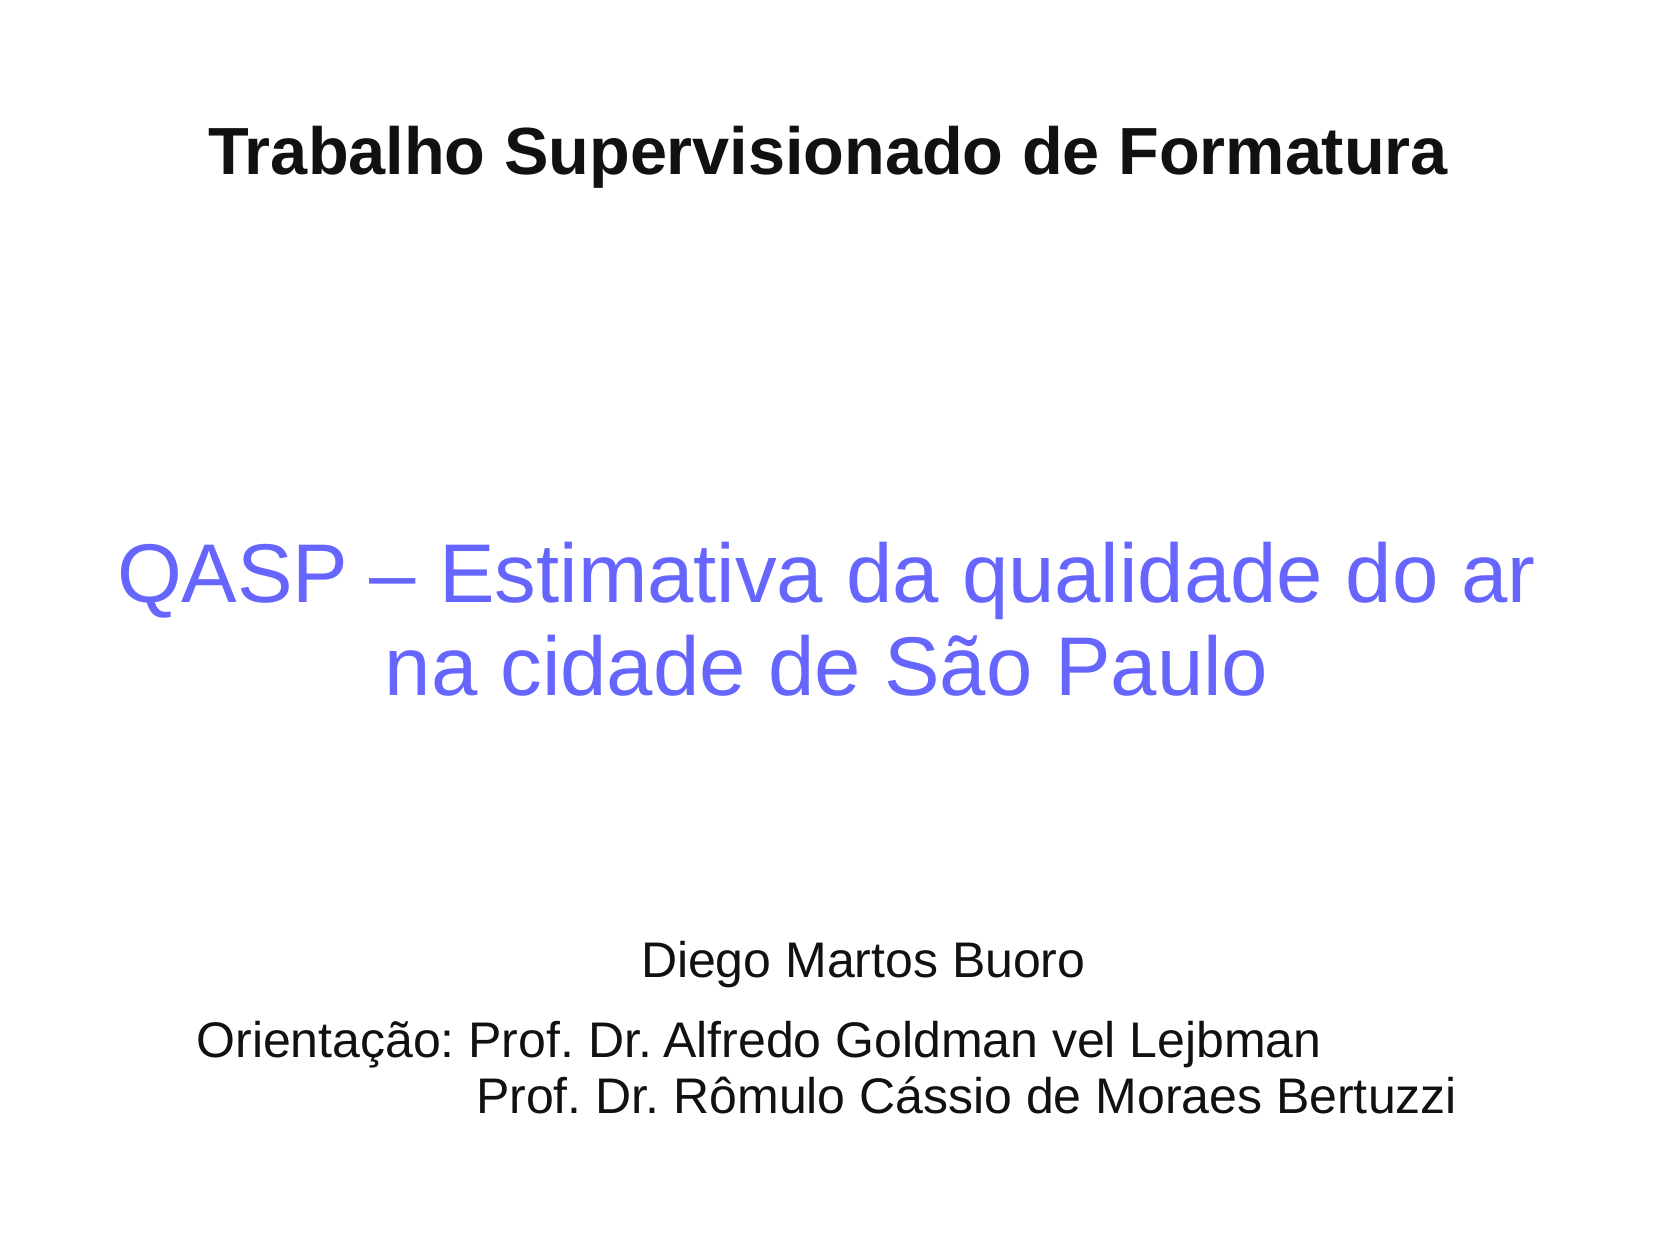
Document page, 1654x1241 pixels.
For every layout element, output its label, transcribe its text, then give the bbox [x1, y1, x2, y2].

subtitle QASP – Estimativa da qualidade do ar na cidade de São Paulo [82, 519, 1571, 721]
text_box Orientação: Prof. Dr. Alfredo Goldman vel Lejbman Prof. Dr. Rômulo Cássio de Moraes Bertuzzi [181, 1005, 1472, 1132]
text_box Diego Martos Buoro [626, 924, 1101, 996]
text_box Trabalho Supervisionado de Formatura [193, 106, 1467, 196]
